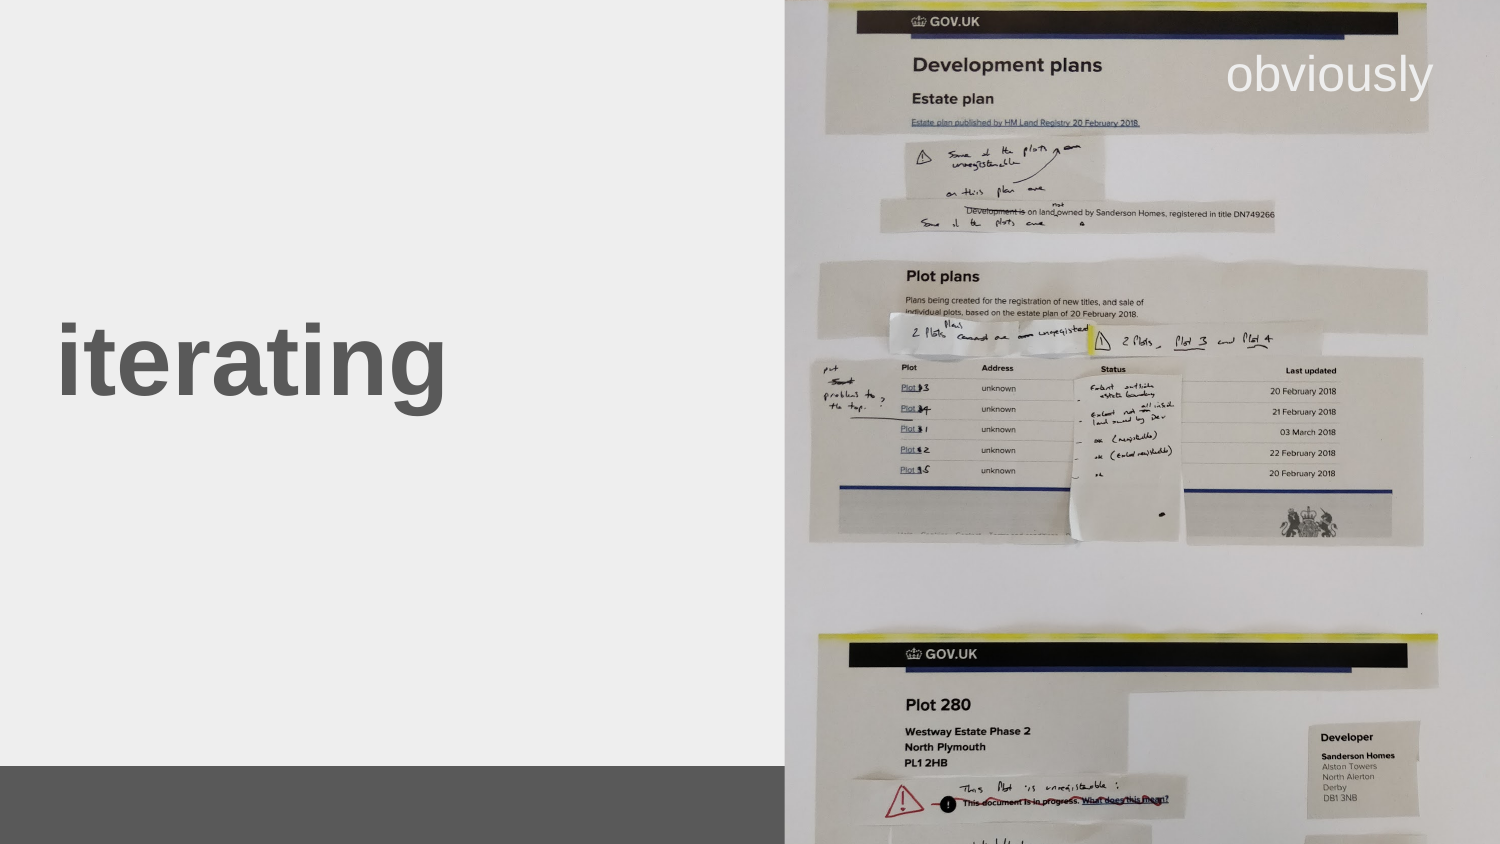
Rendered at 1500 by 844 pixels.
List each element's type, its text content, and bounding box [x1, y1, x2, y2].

title iterating [40, 244, 1439, 467]
picture [784, 0, 1500, 844]
list obviously [51, 26, 1449, 200]
